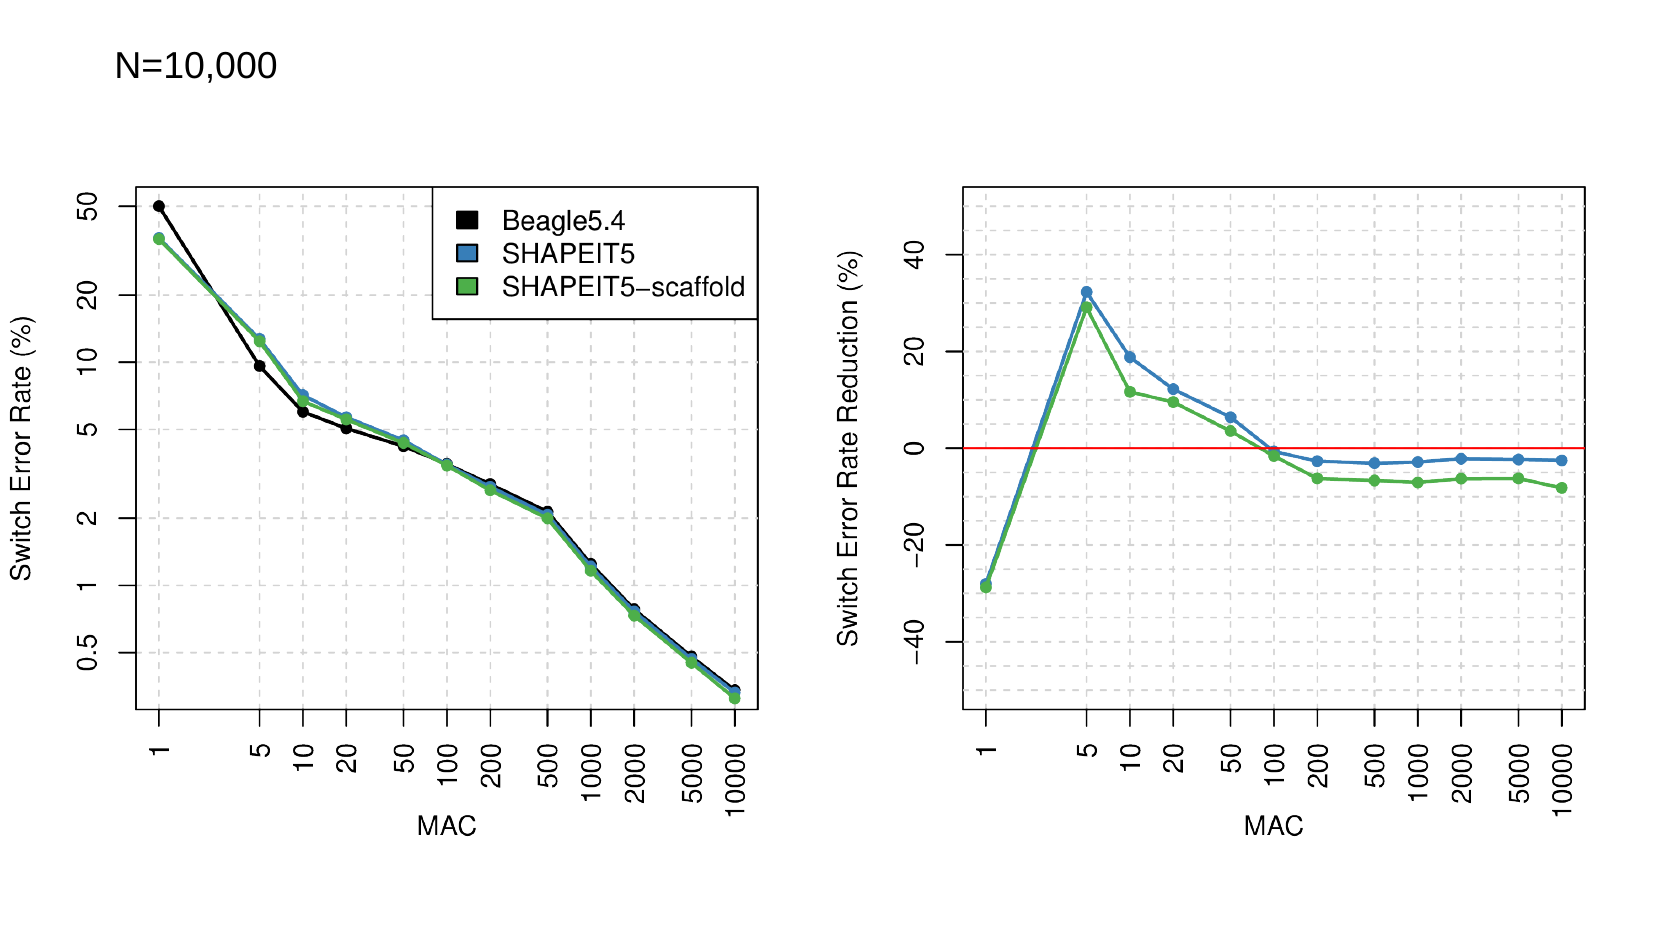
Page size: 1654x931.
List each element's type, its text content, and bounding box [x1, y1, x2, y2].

picture [0, 51, 1654, 878]
text_box N=10,000 [99, 37, 376, 137]
